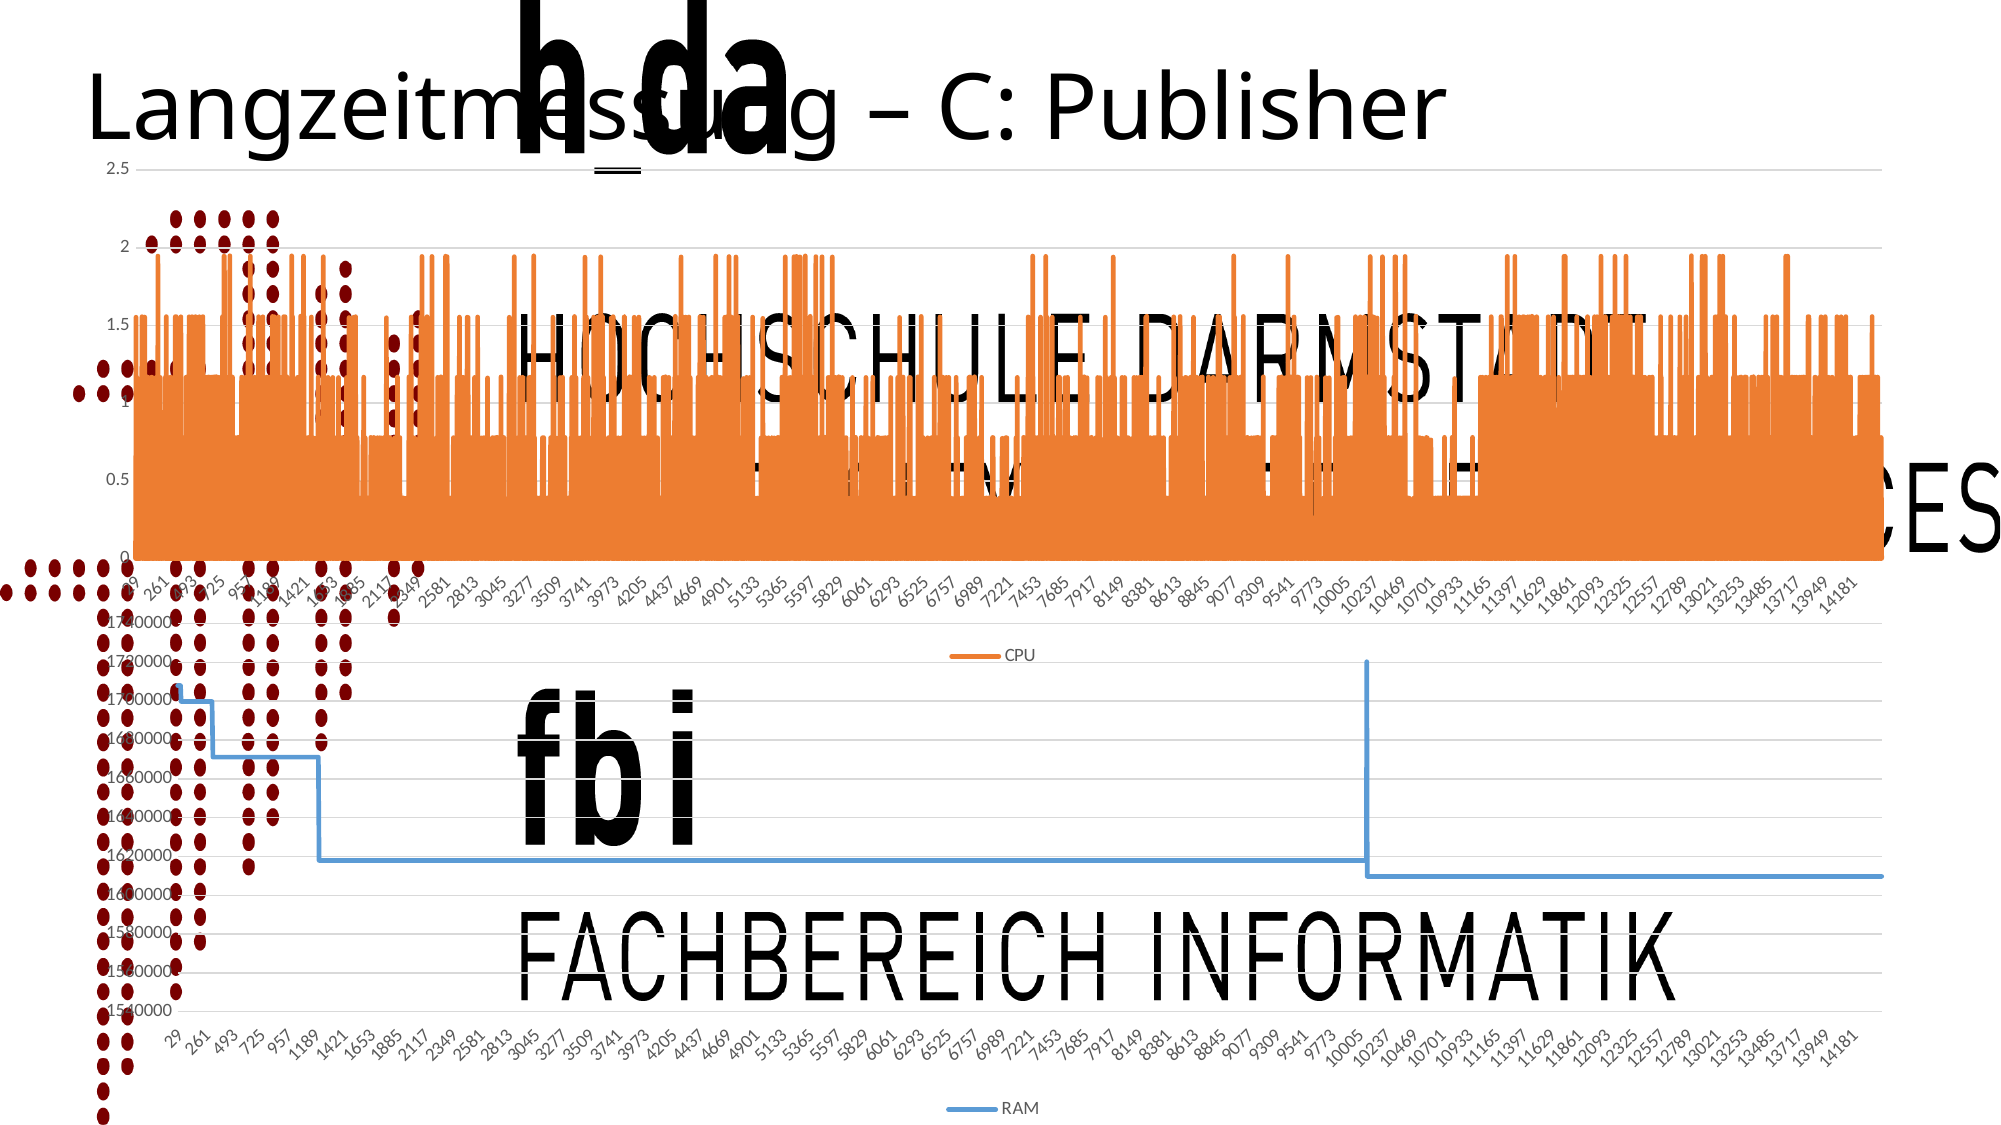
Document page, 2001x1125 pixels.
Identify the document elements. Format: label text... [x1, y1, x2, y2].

chart [69, 150, 1919, 1125]
title Langzeitmessung – C: Publisher [69, 0, 1795, 150]
